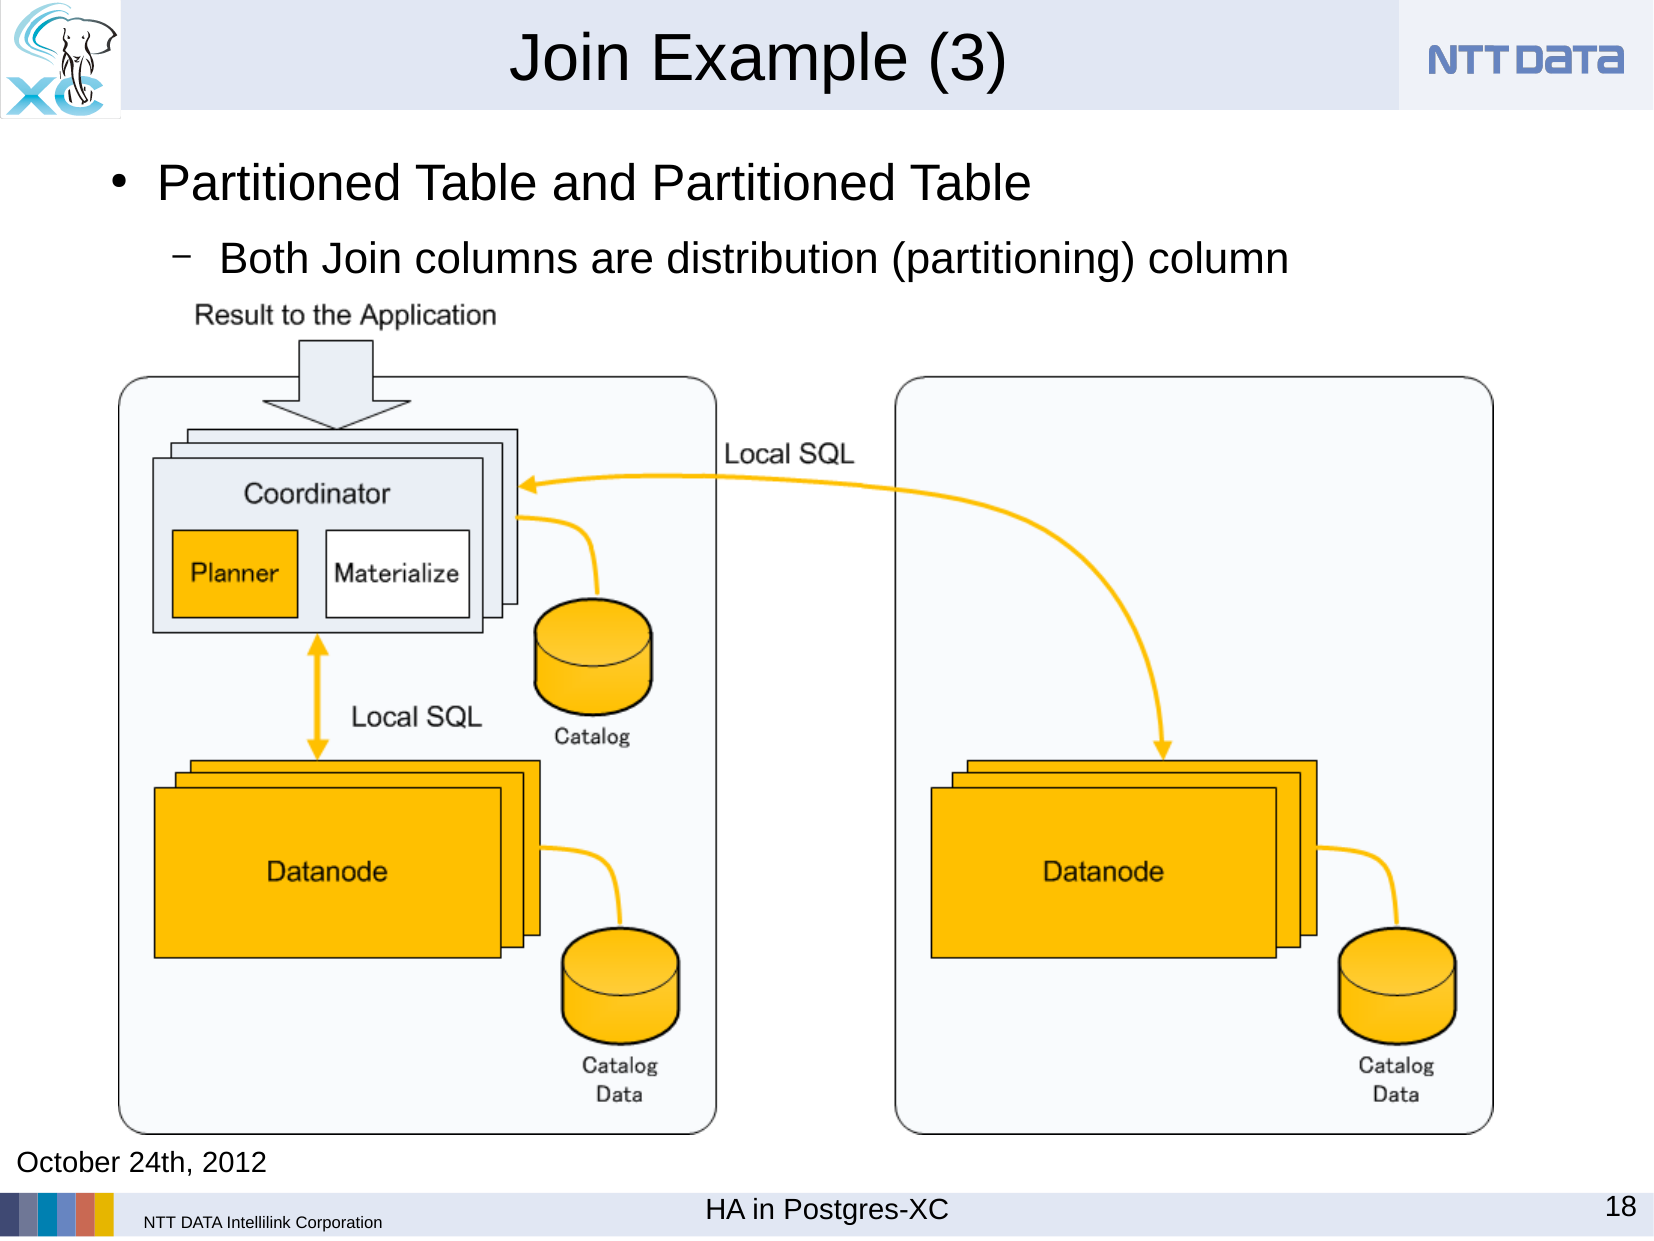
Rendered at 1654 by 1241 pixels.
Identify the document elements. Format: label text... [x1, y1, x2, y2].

title Join Example (3) [120, 3, 1399, 110]
picture [118, 295, 1494, 1135]
list Partitioned Table and Partitioned Table Both Join columns are distribution (partitioning) column [94, 153, 1583, 284]
picture [0, 0, 121, 119]
picture [1429, 45, 1624, 74]
